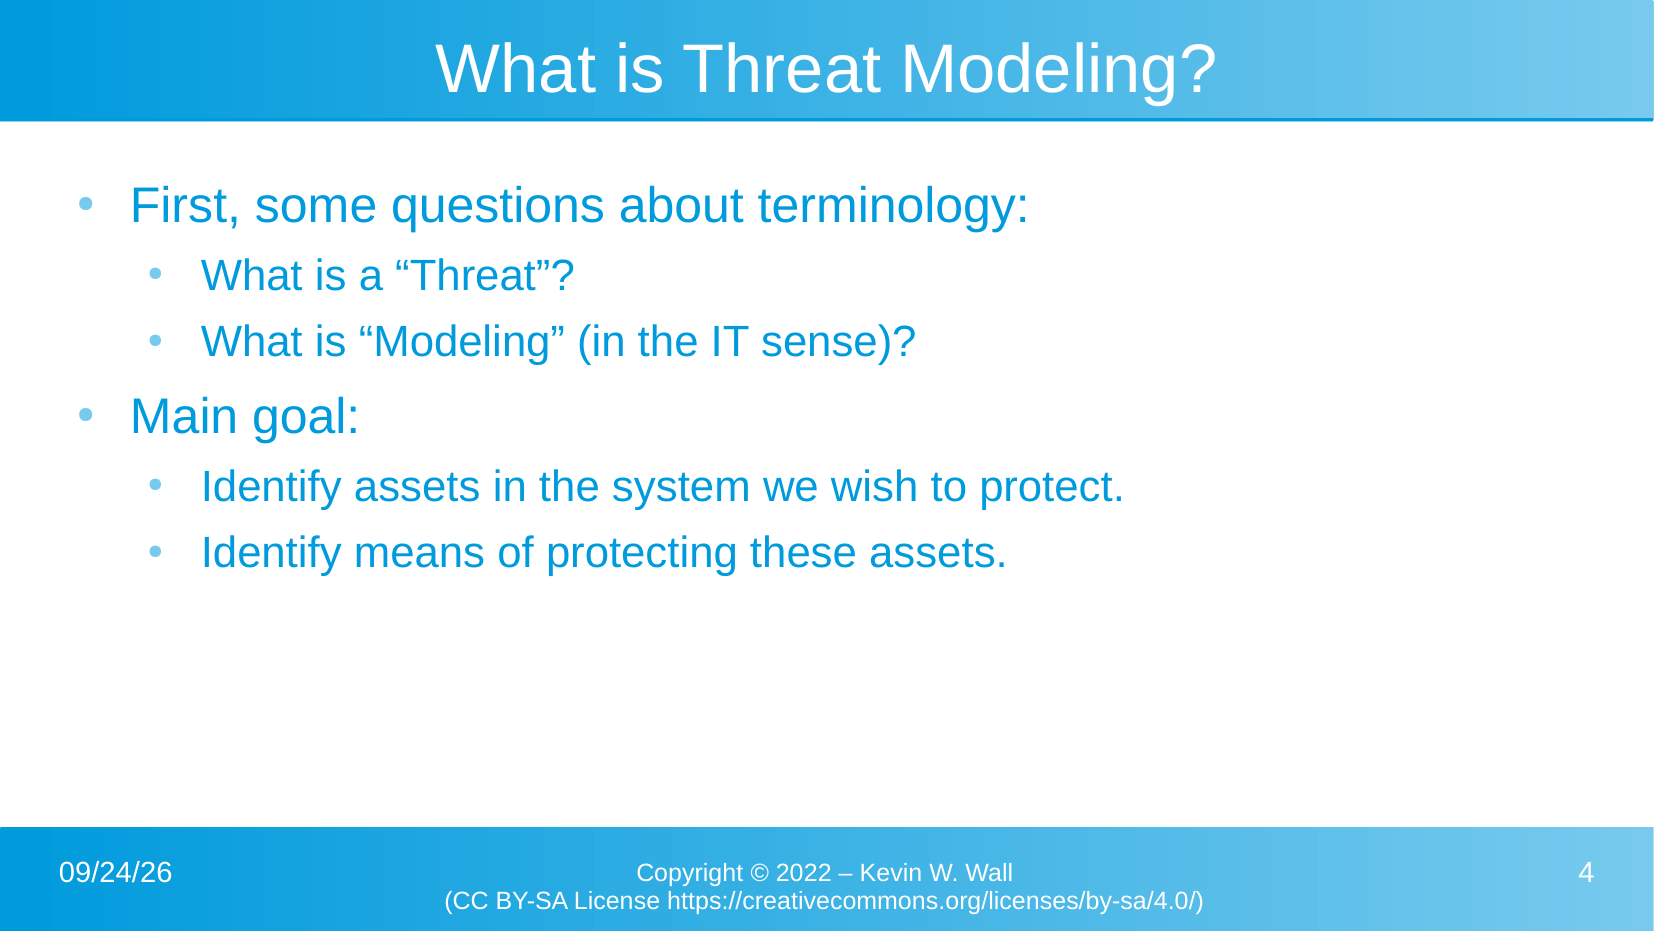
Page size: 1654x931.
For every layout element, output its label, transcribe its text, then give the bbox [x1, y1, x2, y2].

list First, some questions about terminology: What is a “Threat”? What is “Modeling” (in the IT sense)? Main goal: Identify assets in the system we wish to protect. Identify means of protecting these assets. [59, 177, 1595, 768]
title What is Threat Modeling? [59, 29, 1595, 108]
